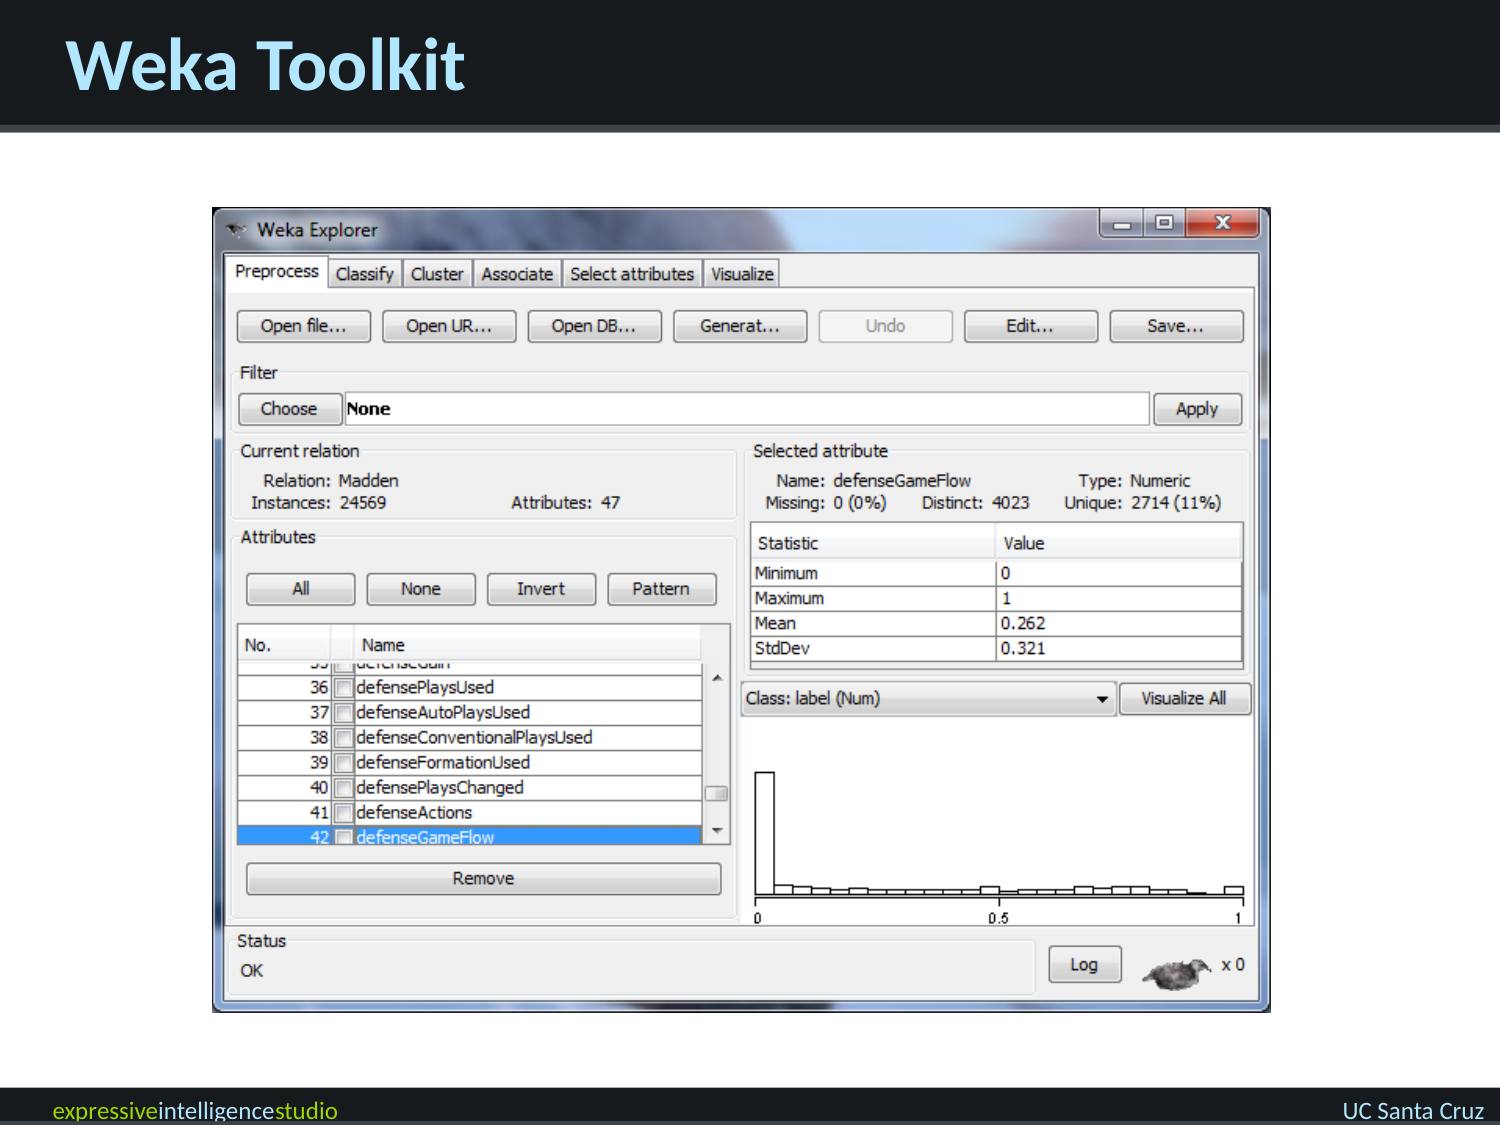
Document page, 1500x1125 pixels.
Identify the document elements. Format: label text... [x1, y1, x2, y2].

title Weka Toolkit [50, 0, 1400, 130]
picture [212, 207, 1271, 1013]
